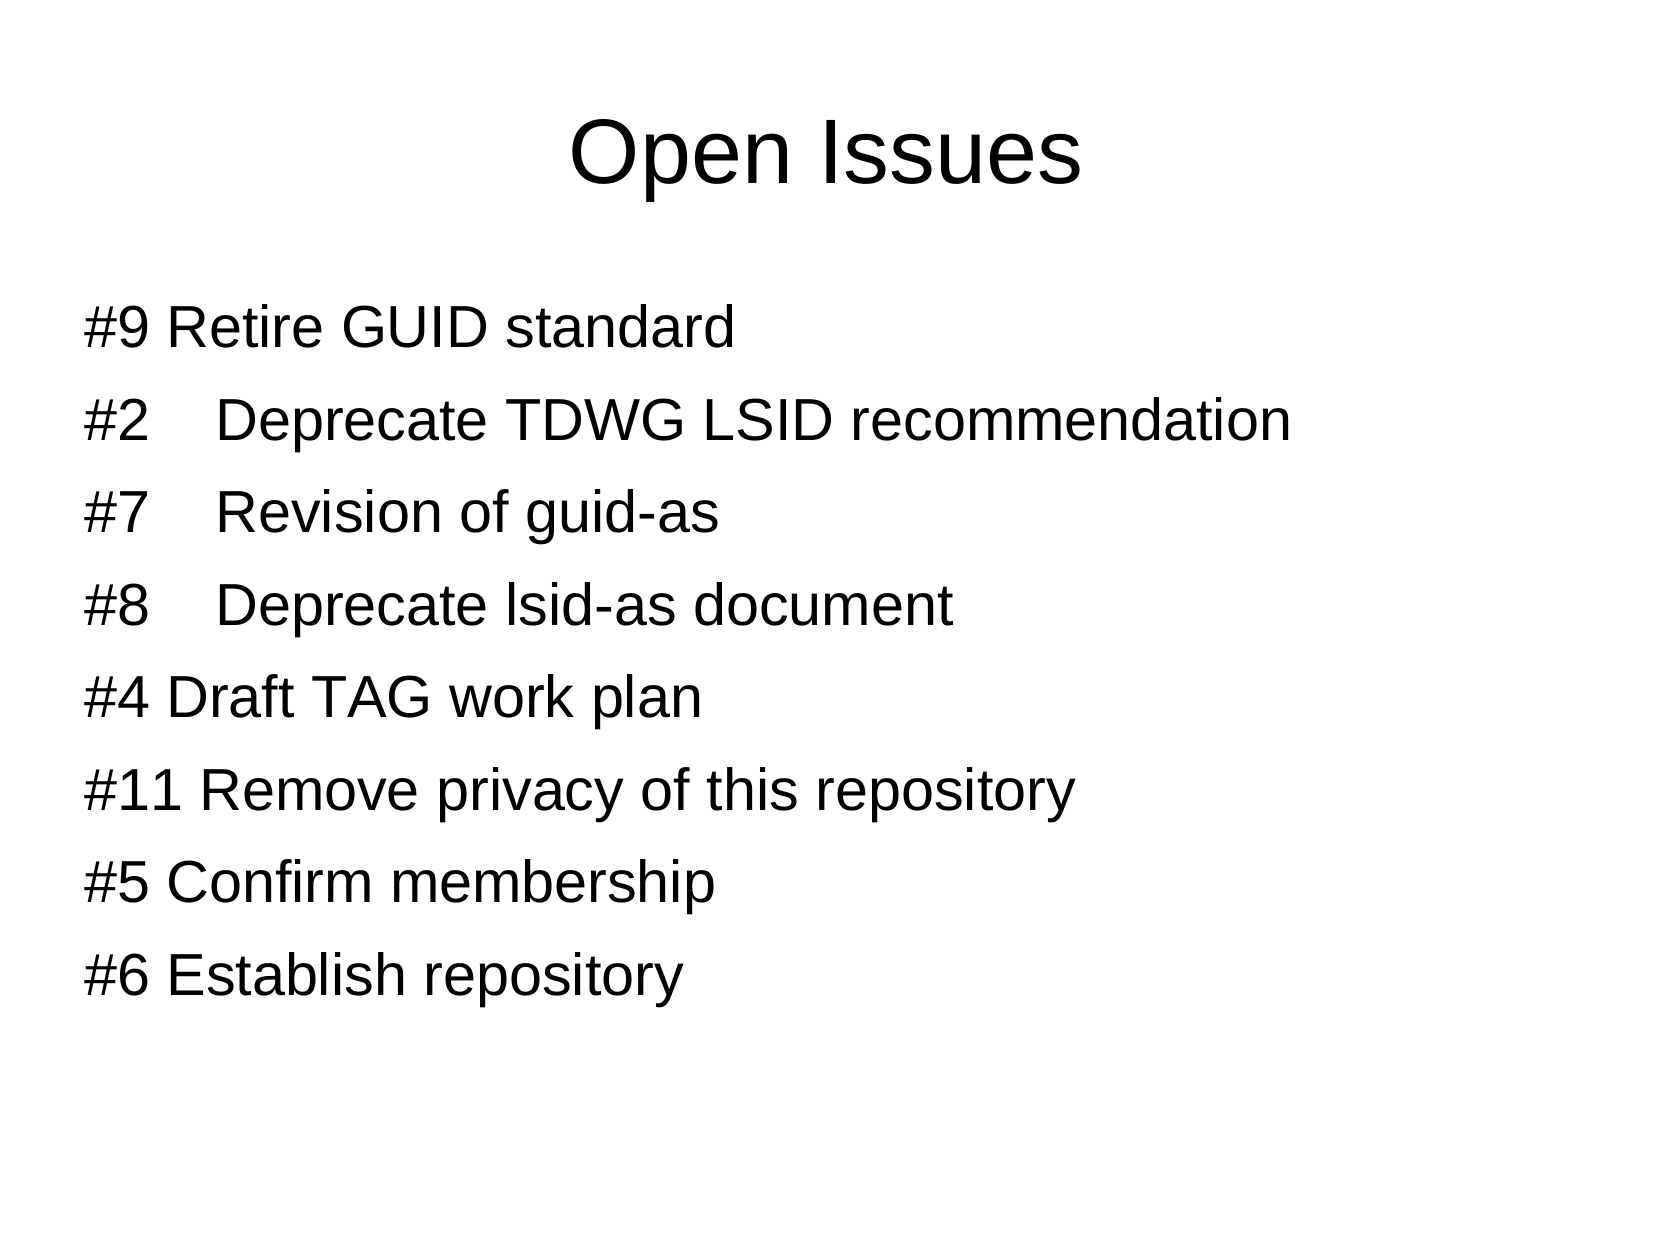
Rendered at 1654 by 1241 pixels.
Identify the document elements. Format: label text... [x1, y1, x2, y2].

list #9 Retire GUID standard #2 Deprecate TDWG LSID recommendation #7 Revision of guid-as #8 Deprecate lsid-as document #4 Draft TAG work plan #11 Remove privacy of this repository #5 Confirm membership #6 Establish repository [82, 290, 1571, 1010]
title Open Issues [82, 49, 1571, 257]
